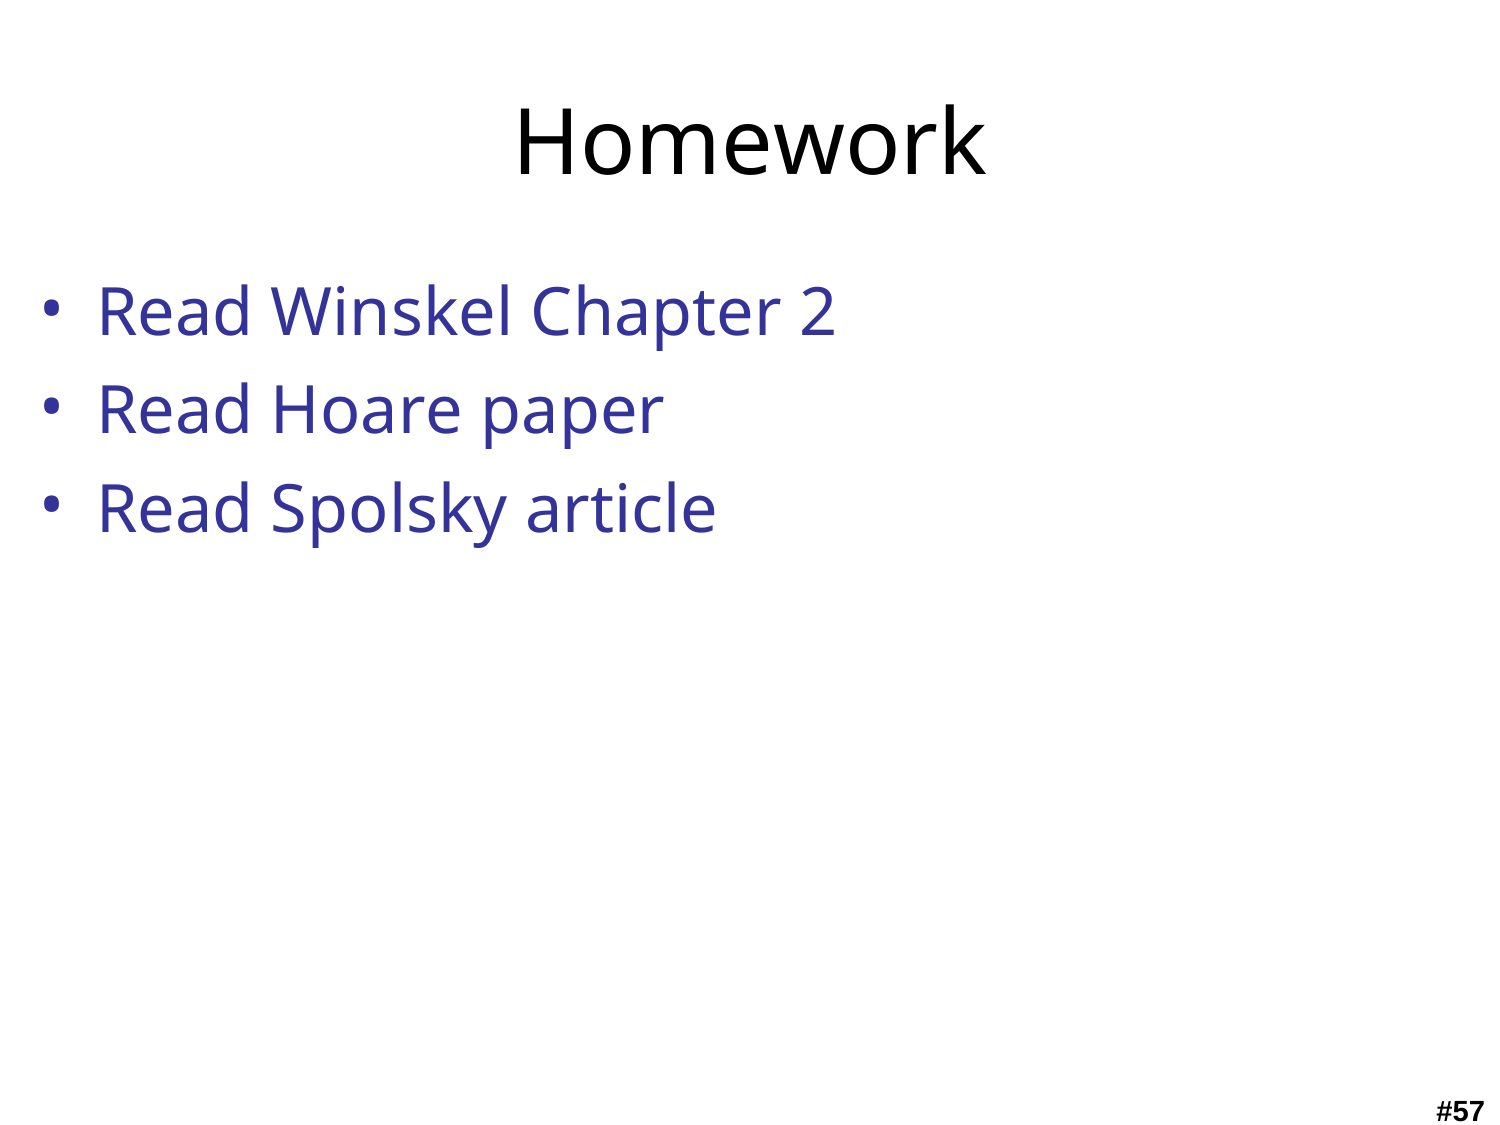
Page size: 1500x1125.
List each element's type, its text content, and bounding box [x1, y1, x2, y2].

list Read Winskel Chapter 2 Read Hoare paper Read Spolsky article [24, 262, 1476, 1101]
title Homework [24, 45, 1476, 233]
